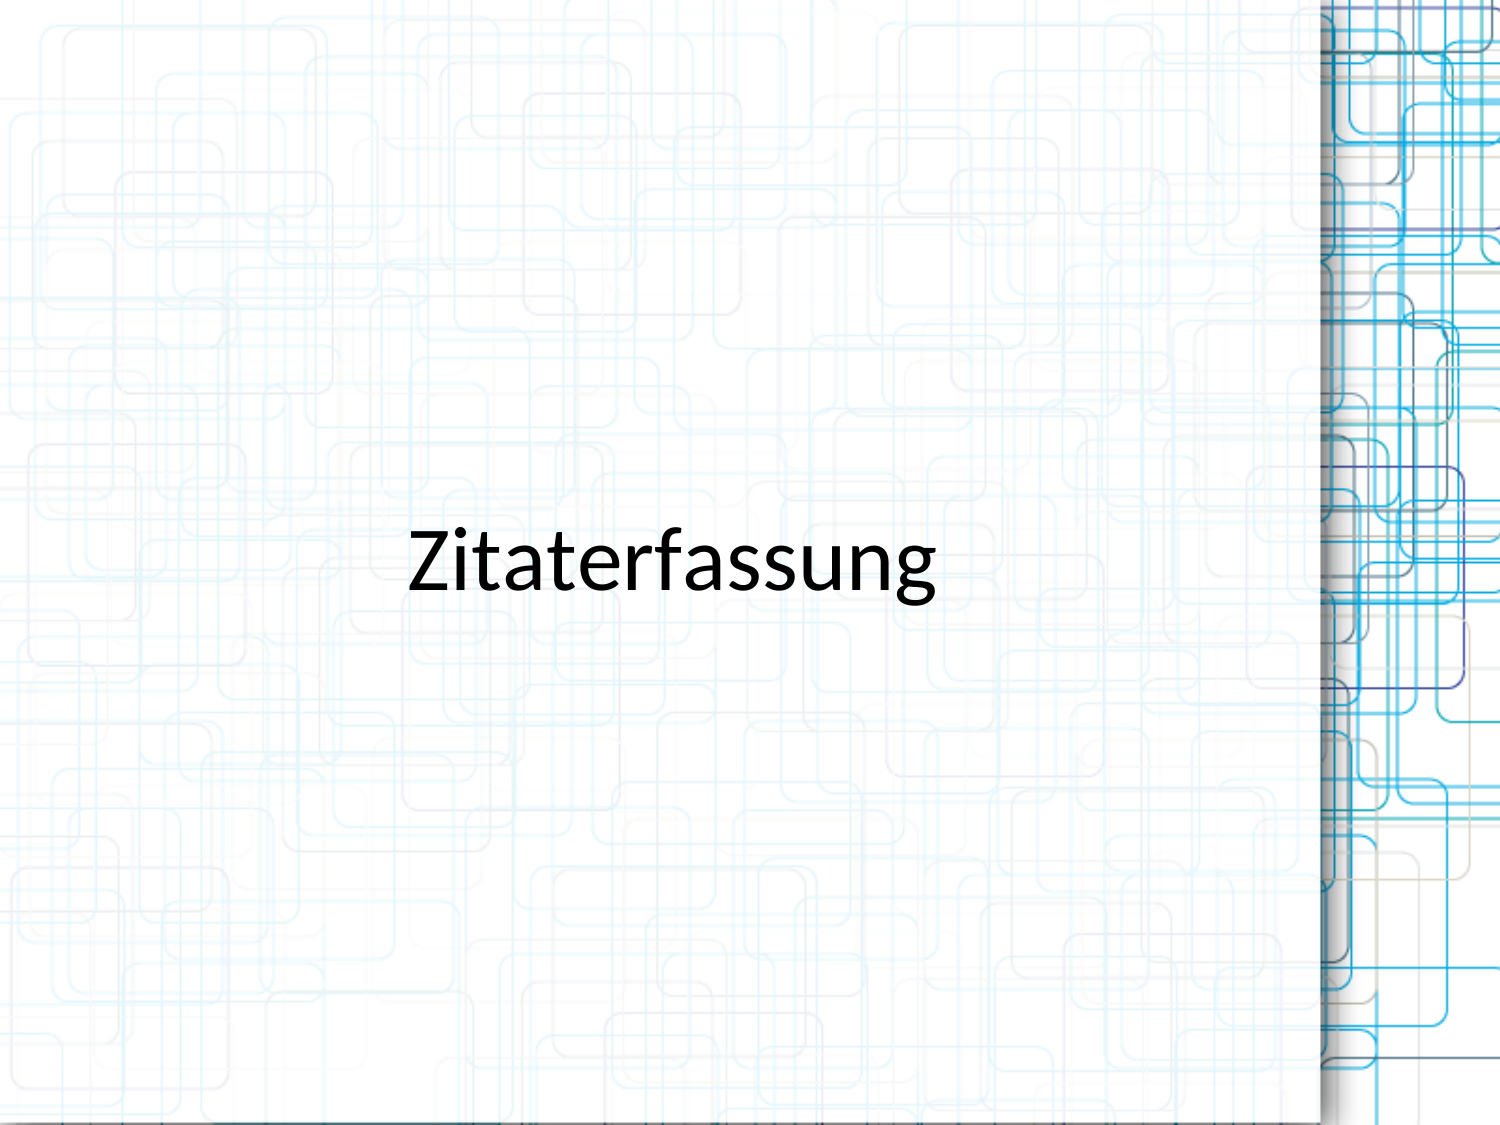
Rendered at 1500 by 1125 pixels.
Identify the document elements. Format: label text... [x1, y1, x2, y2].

title Zitaterfassung [36, 491, 1312, 733]
